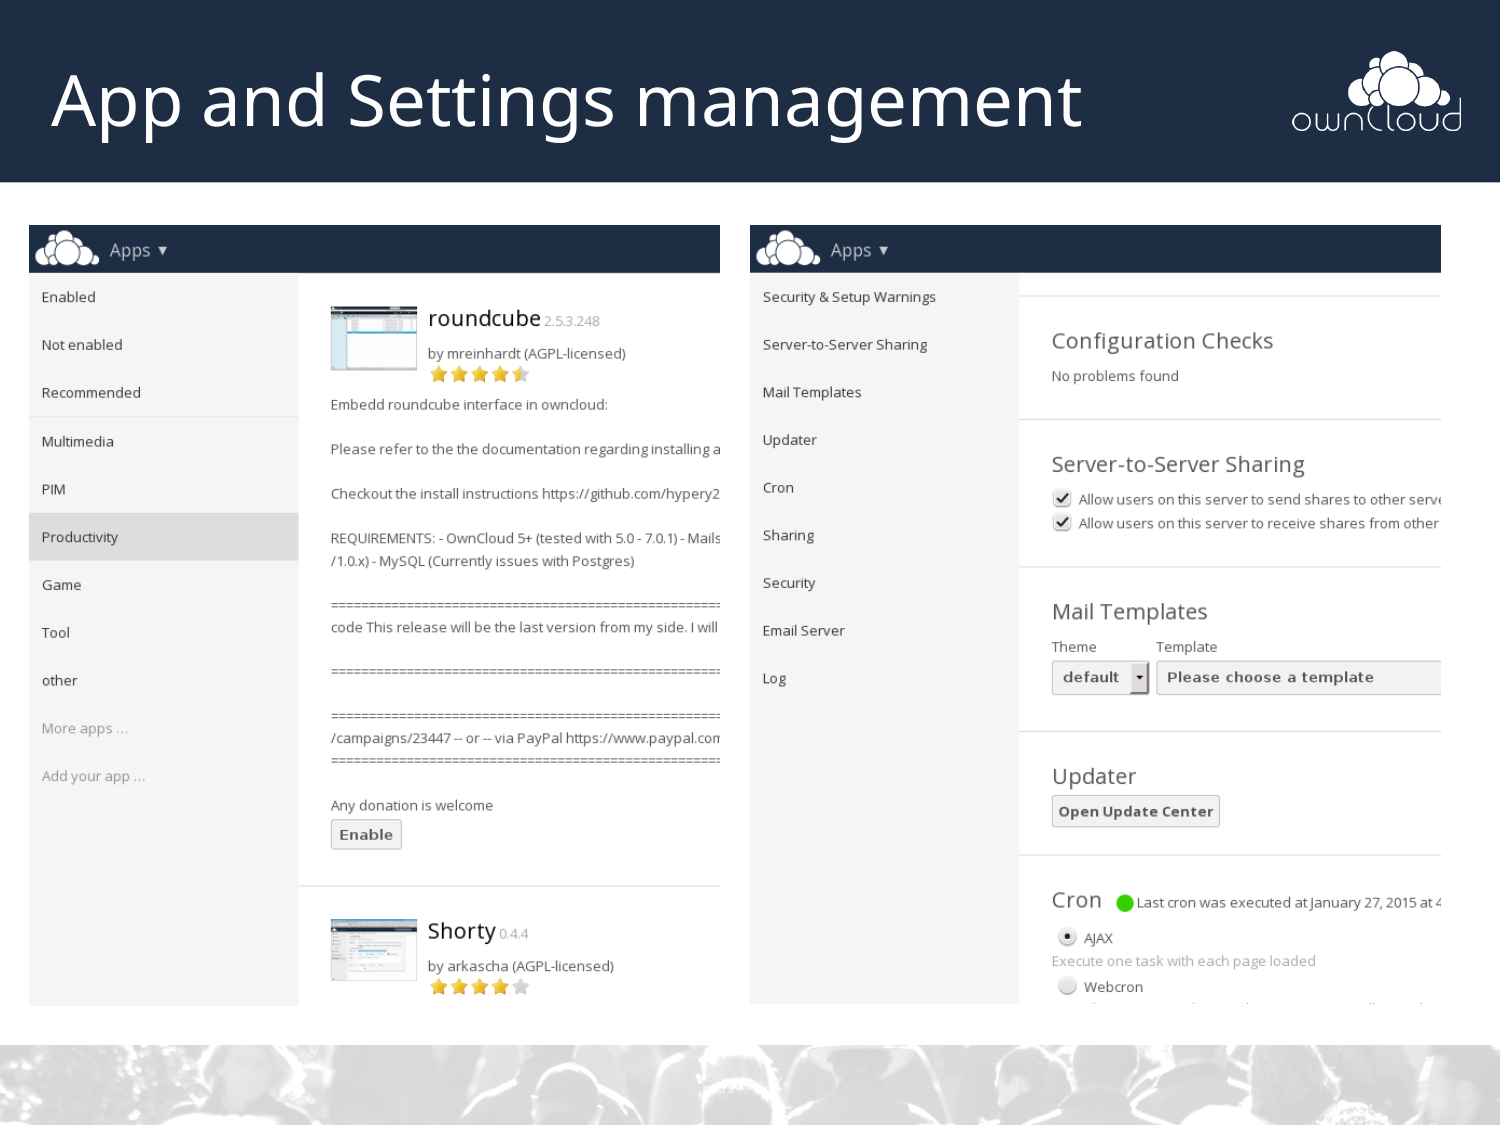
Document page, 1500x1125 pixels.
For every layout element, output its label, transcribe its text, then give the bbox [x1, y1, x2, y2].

picture [750, 224, 1441, 1004]
picture [1292, 51, 1461, 131]
picture [29, 224, 721, 1006]
picture [0, 1045, 1500, 1125]
text_box App and Settings management [36, 0, 1250, 199]
